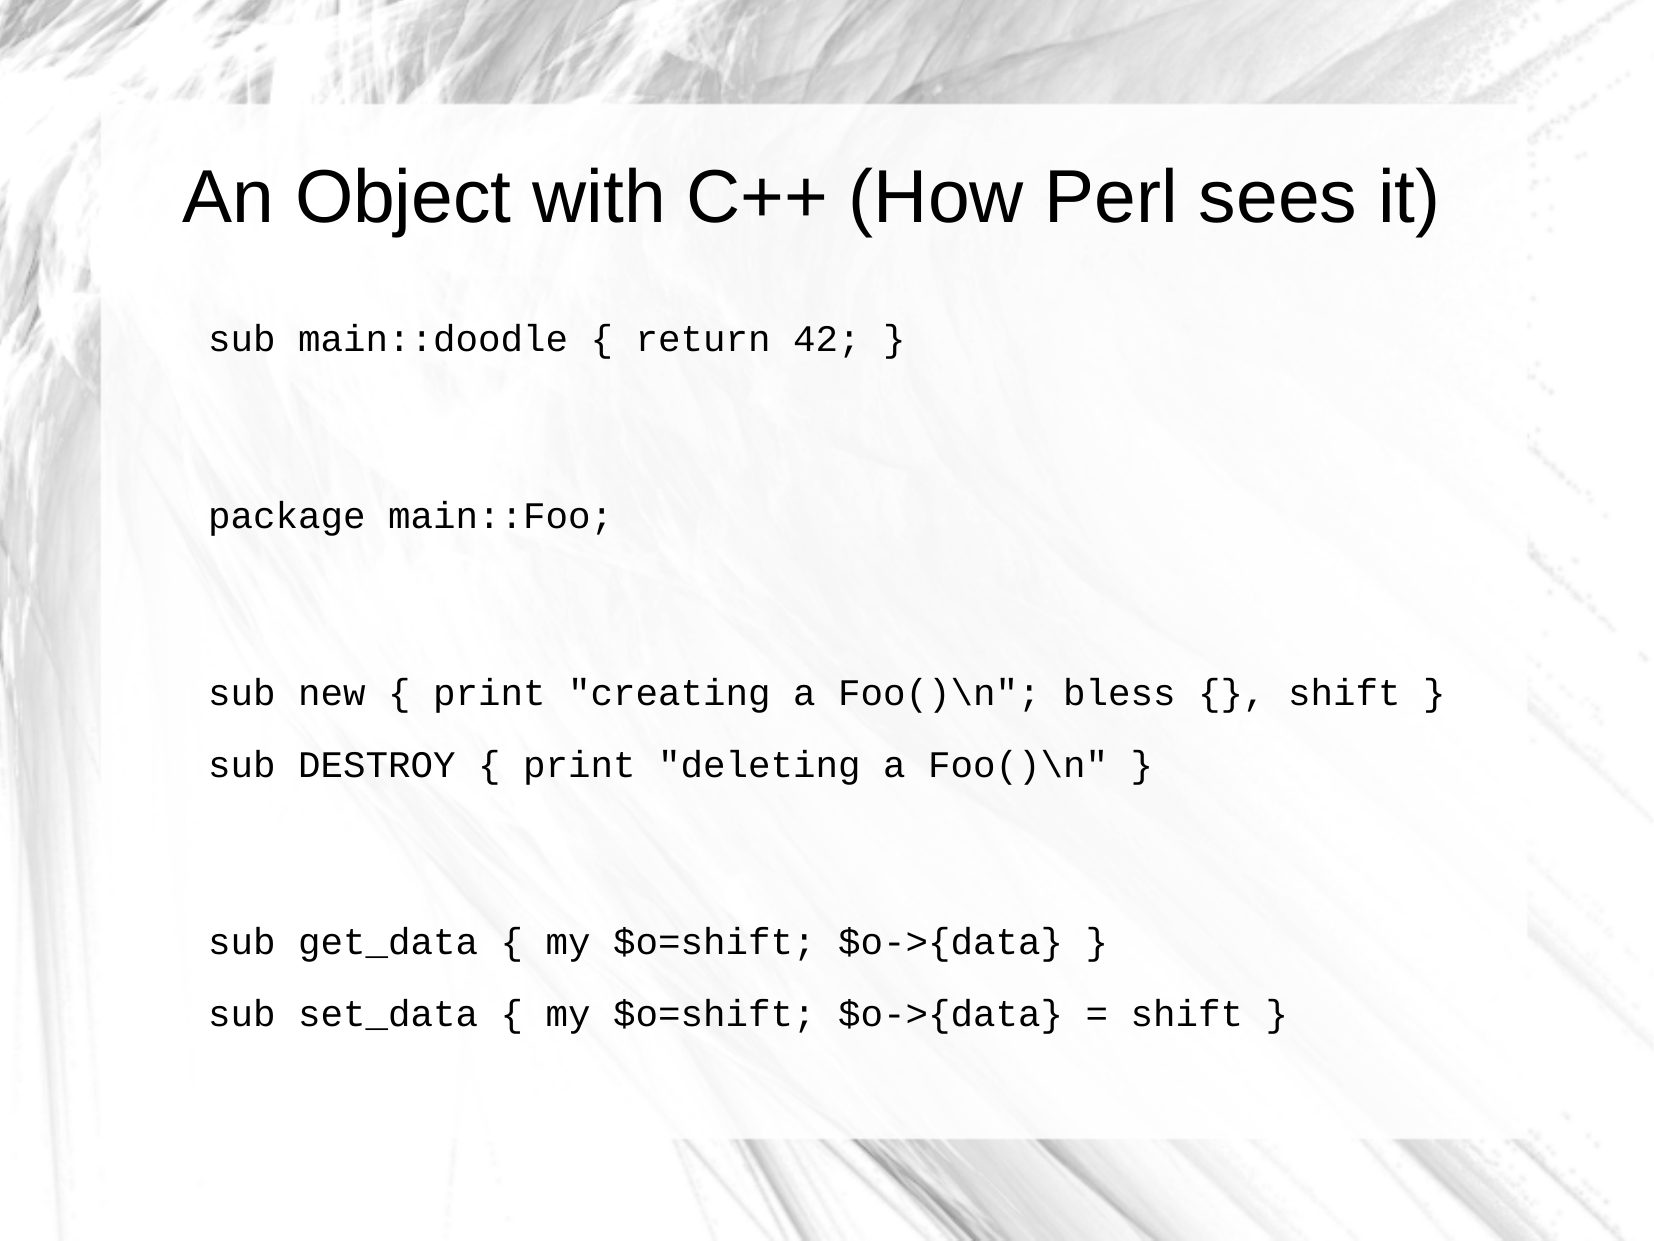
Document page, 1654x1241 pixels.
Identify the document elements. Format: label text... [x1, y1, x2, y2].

title An Object with C++ (How Perl sees it) [118, 112, 1506, 281]
list sub main::doodle { return 42; } package main::Foo; sub new { print "creating a Foo()\n"; bless {}, shift } sub DESTROY { print "deleting a Foo()\n" } sub get_data { my $o=shift; $o->{data} } sub set_data { my $o=shift; $o->{data} = shift } [118, 319, 1571, 1139]
picture [0, 0, 1654, 1241]
